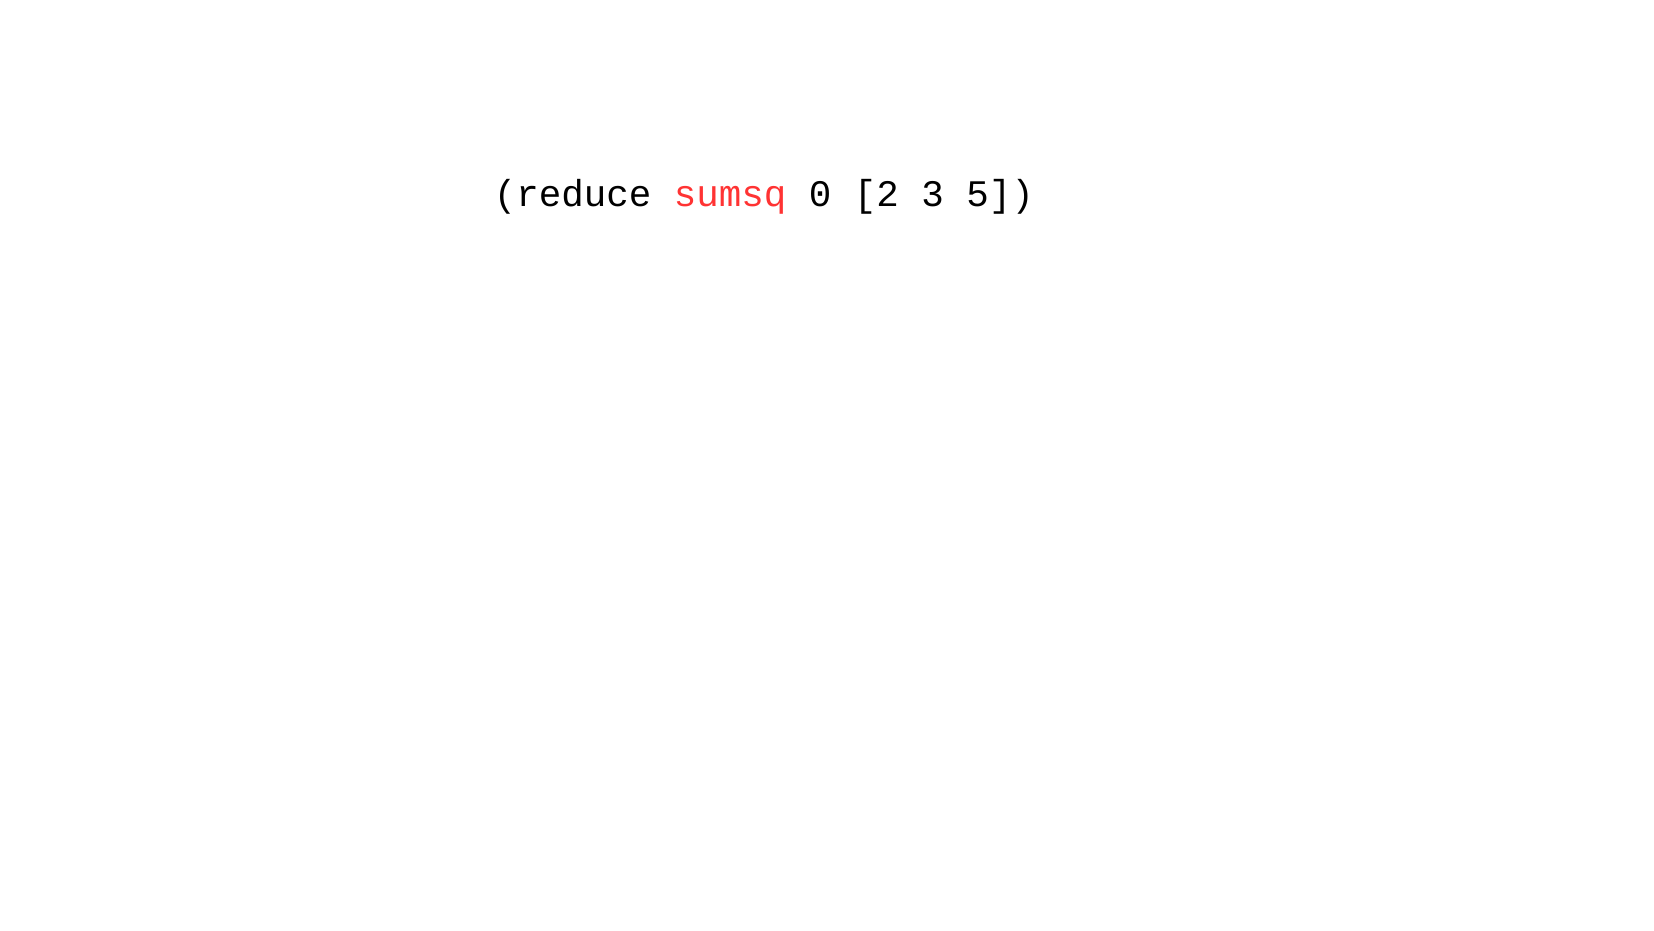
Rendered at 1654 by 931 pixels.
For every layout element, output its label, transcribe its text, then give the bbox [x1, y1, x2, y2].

text_box (reduce sumsq 0 [2 3 5]) [478, 40, 1175, 226]
